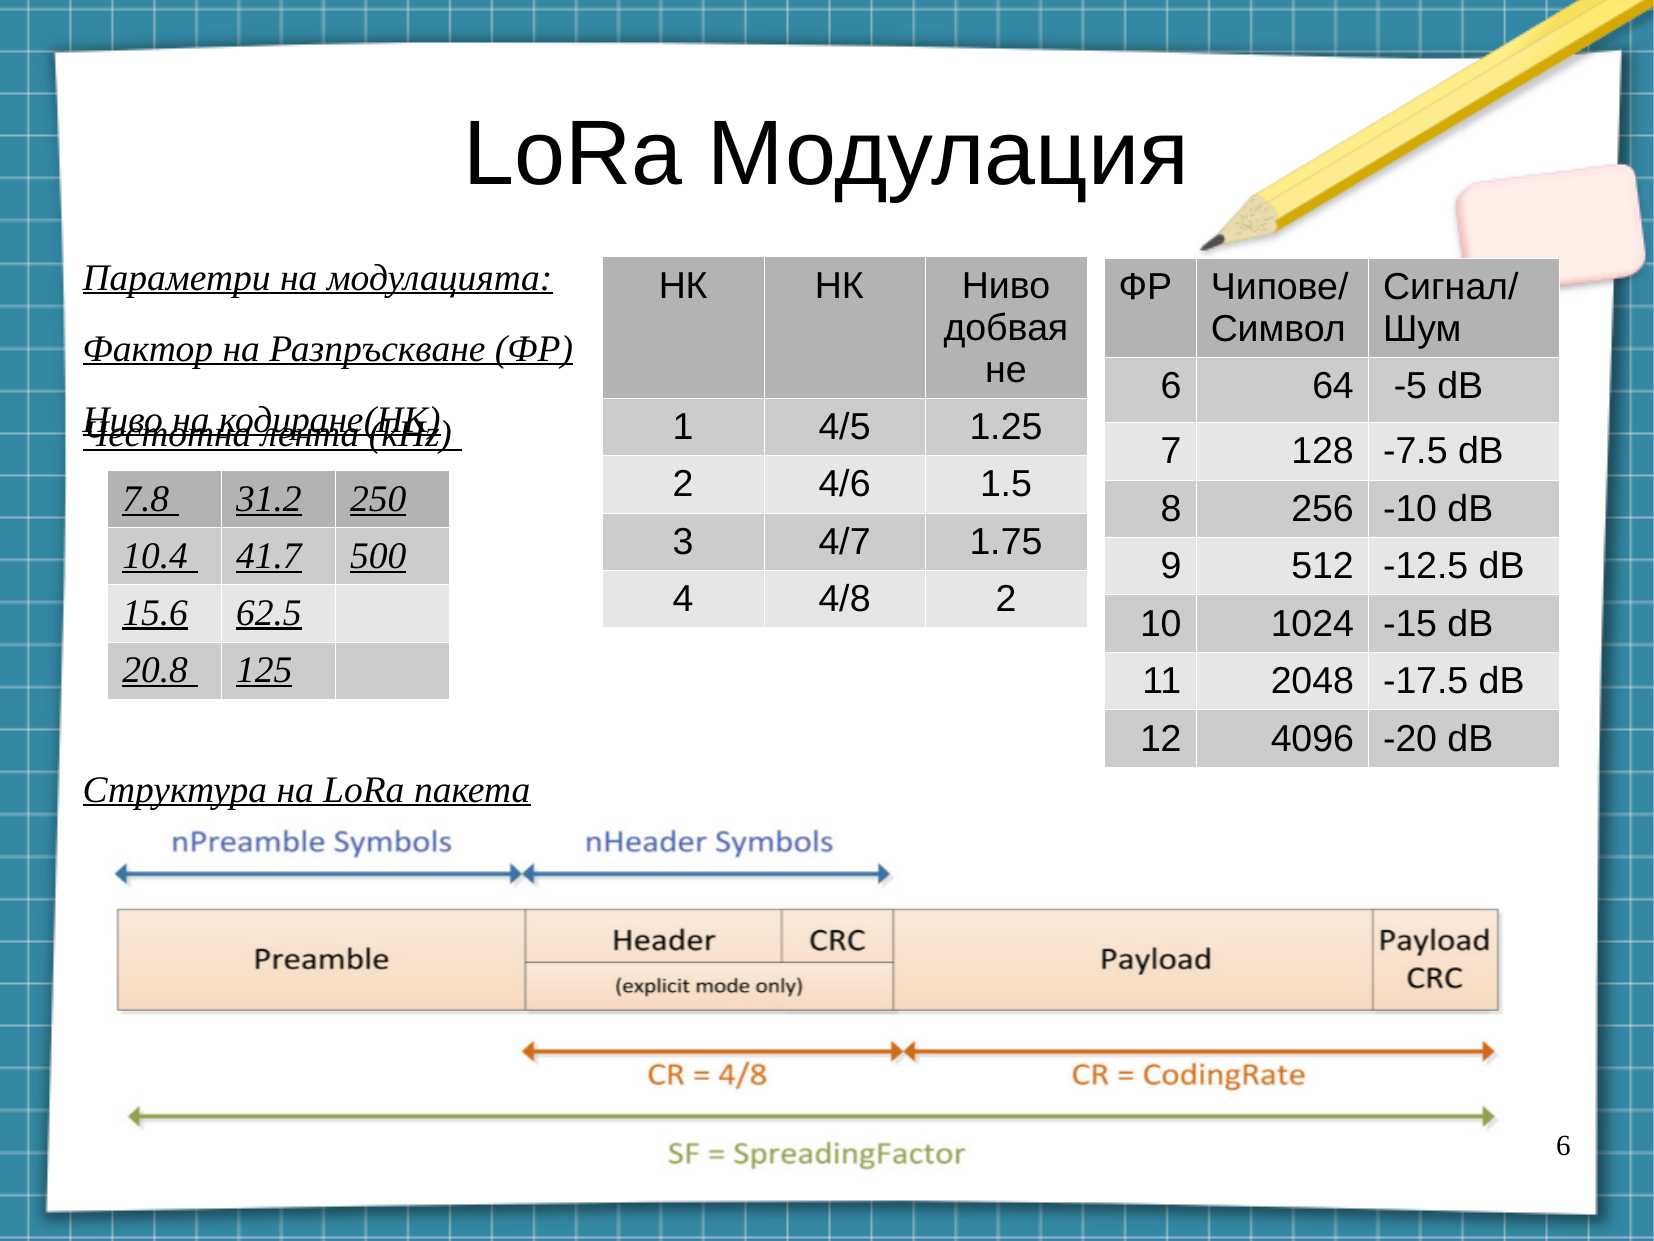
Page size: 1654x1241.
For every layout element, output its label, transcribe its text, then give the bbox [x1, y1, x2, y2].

table_header Ниво добваяне [926, 257, 1087, 398]
table_cell 15.6 [108, 585, 221, 642]
table_cell -17.5 dB [1369, 653, 1559, 709]
table_cell 2 [926, 571, 1087, 627]
table_header 31.2 [222, 471, 335, 527]
table_cell -5 dB [1369, 358, 1559, 422]
table_cell 4/6 [765, 456, 925, 513]
table_cell 512 [1197, 538, 1368, 594]
table_cell 4 [603, 571, 764, 627]
table_cell 6 [1105, 358, 1196, 422]
table_cell 10.4 [108, 528, 221, 584]
table_cell -10 dB [1369, 481, 1559, 537]
table_cell 11 [1105, 653, 1196, 709]
table_cell 1.75 [926, 514, 1087, 570]
table_cell 256 [1197, 481, 1368, 537]
table_cell 3 [603, 514, 764, 570]
table_cell -20 dB [1369, 710, 1559, 767]
table_header НК [603, 257, 764, 398]
table_cell 4/8 [765, 571, 925, 627]
table_cell [336, 585, 449, 642]
table_cell 1.25 [926, 399, 1087, 455]
table_header Чипове/ Символ [1197, 259, 1368, 357]
table_cell 62.5 [222, 585, 335, 642]
list Честотна лента (kHz) Структура на LoRa пакета [82, 413, 579, 839]
table_cell 9 [1105, 538, 1196, 594]
list Параметри на модулацията: Фактор на Разпръскване (ФР) Ниво на кодиране(НК) [82, 256, 579, 413]
table_header ФР [1105, 259, 1196, 357]
table_cell 1 [603, 399, 764, 455]
table_cell 1024 [1197, 595, 1368, 652]
table_cell 4/7 [765, 514, 925, 570]
title LoRa Модулация [82, 49, 1571, 257]
table_cell 4096 [1197, 710, 1368, 767]
table_cell 4/5 [765, 399, 925, 455]
table_cell -12.5 dB [1369, 538, 1559, 594]
table_cell 8 [1105, 481, 1196, 537]
table_cell 2048 [1197, 653, 1368, 709]
table_header НК [765, 257, 925, 398]
table_header 250 [336, 471, 449, 527]
table_cell 500 [336, 528, 449, 584]
table_cell 1.5 [926, 456, 1087, 513]
table_cell 7 [1105, 423, 1196, 480]
table_cell 125 [222, 643, 335, 699]
table_cell 12 [1105, 710, 1196, 767]
table_header Сигнал/Шум [1369, 259, 1559, 357]
table_cell 41.7 [222, 528, 335, 584]
table_cell -15 dB [1369, 595, 1559, 652]
picture [0, 0, 1654, 1241]
table_cell 10 [1105, 595, 1196, 652]
table_cell 20.8 [108, 643, 221, 699]
table_cell [336, 643, 449, 699]
table_header 7.8 [108, 471, 221, 527]
table_cell 128 [1197, 423, 1368, 480]
table_cell 64 [1197, 358, 1368, 422]
table_cell -7.5 dB [1369, 423, 1559, 480]
table_cell 2 [603, 456, 764, 513]
